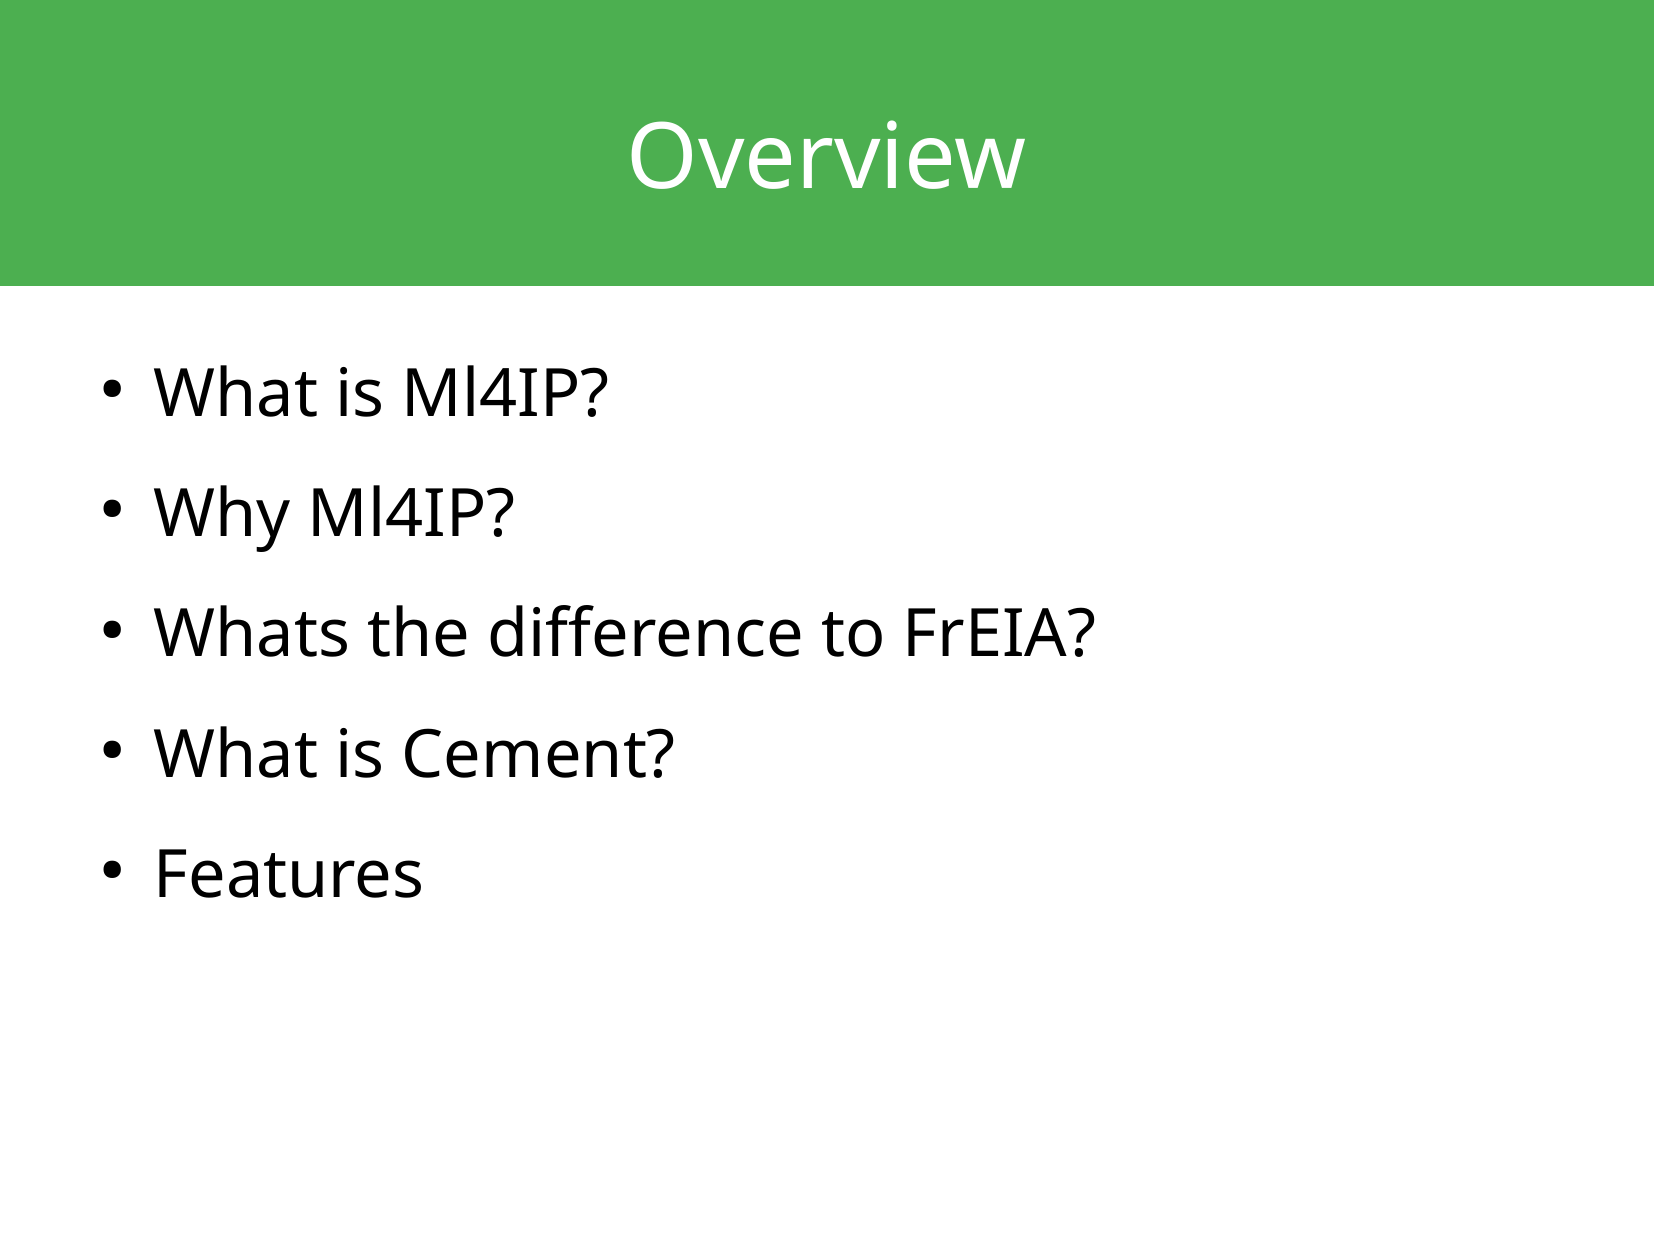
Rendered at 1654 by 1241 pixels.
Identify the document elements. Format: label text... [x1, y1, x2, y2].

title Overview [82, 49, 1571, 257]
list What is Ml4IP? Why Ml4IP? Whats the difference to FrEIA? What is Cement? Features [82, 345, 1571, 1201]
